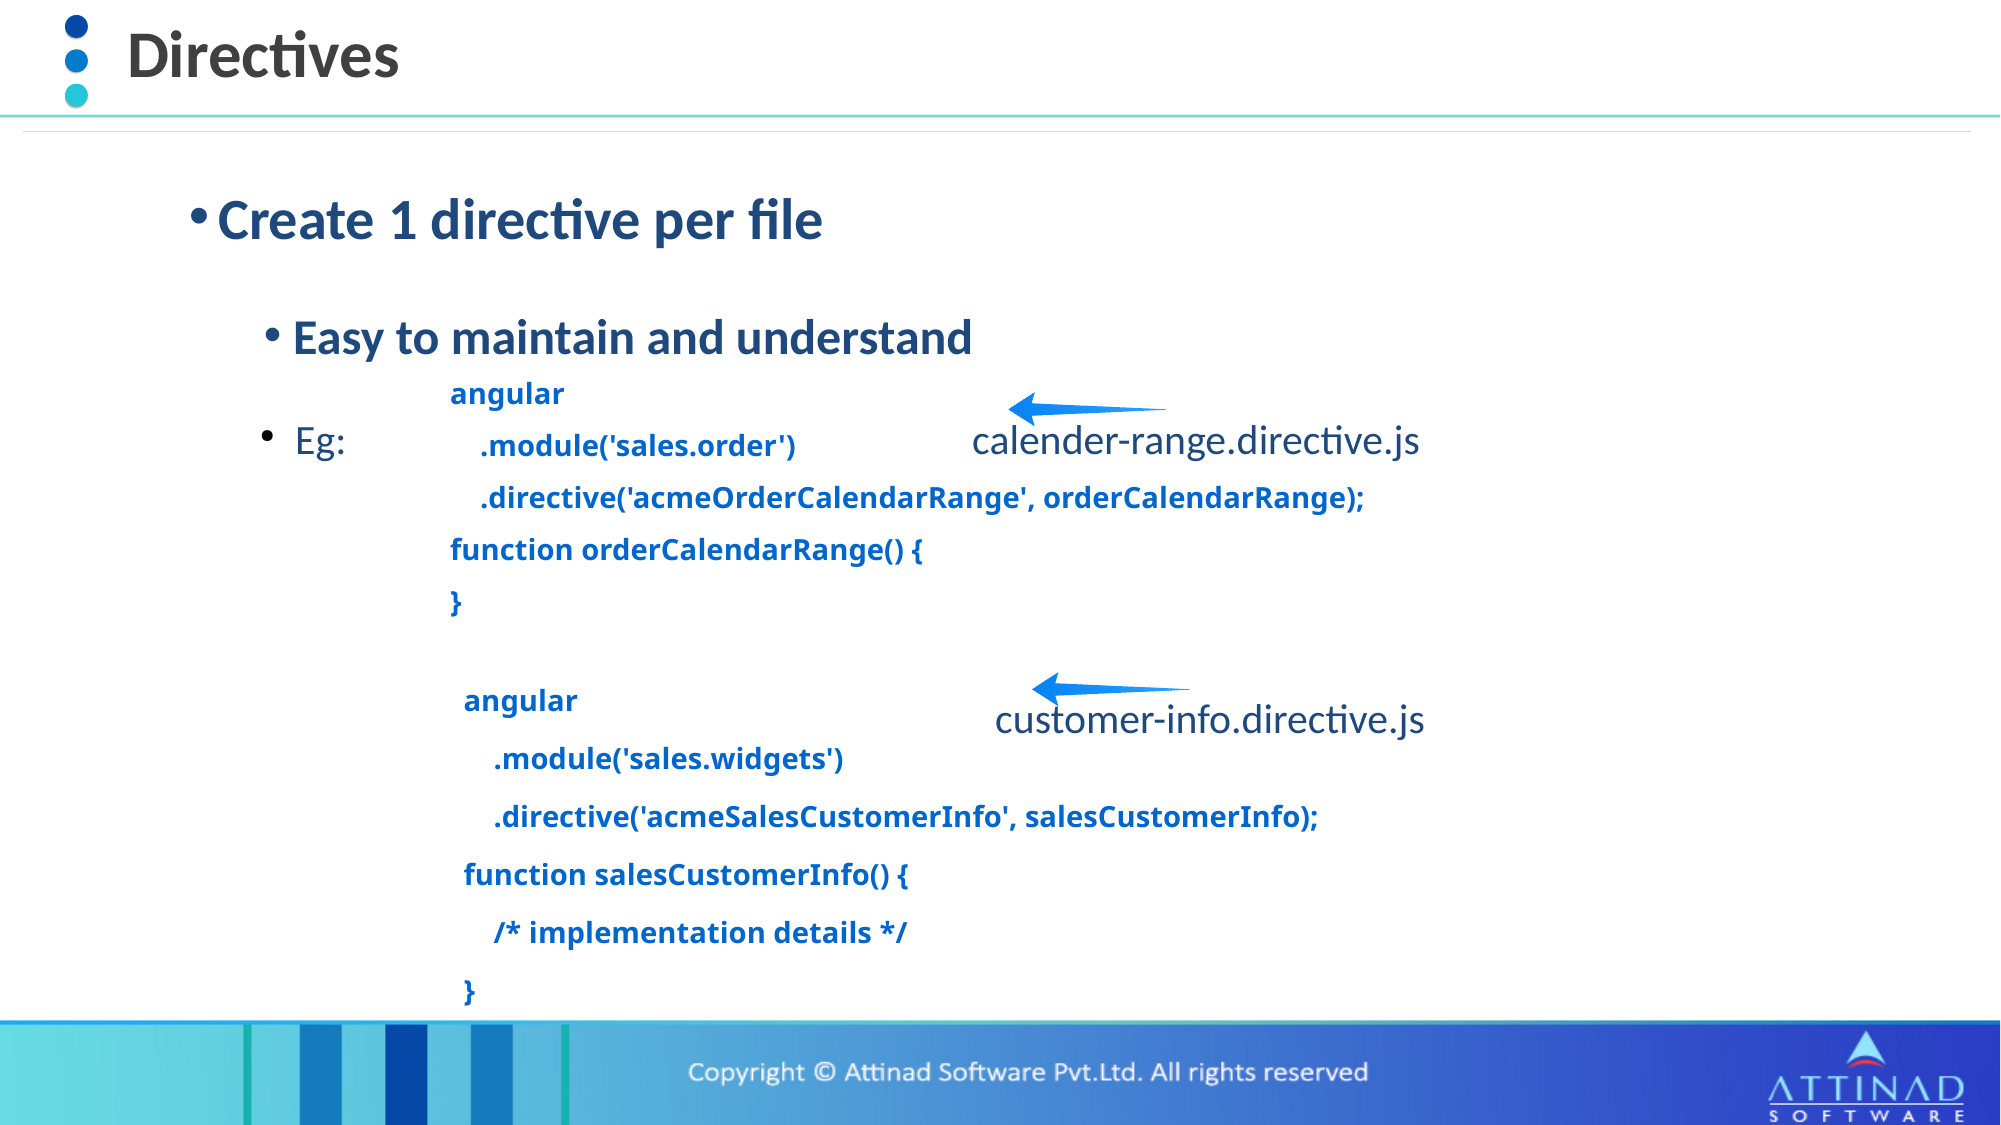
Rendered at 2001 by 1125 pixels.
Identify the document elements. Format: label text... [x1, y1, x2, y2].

text_box angular .module('sales.order') .directive('acmeOrderCalendarRange', orderCalendarRange); function orderCalendarRange() { } [435, 366, 1501, 635]
text_box [65, 14, 88, 38]
text_box [65, 49, 88, 73]
title Directives [127, 0, 1472, 92]
text_box angular .module('sales.widgets') .directive('acmeSalesCustomerInfo', salesCustomerInfo); function salesCustomerInfo() { /* implementation details */ } [448, 673, 1713, 985]
picture [0, 0, 2001, 1125]
text_box Create 1 directive per file Easy to maintain and understand Eg: calender-range.directive.js customer-info.directive.js [188, 145, 1842, 743]
text_box [65, 83, 88, 107]
